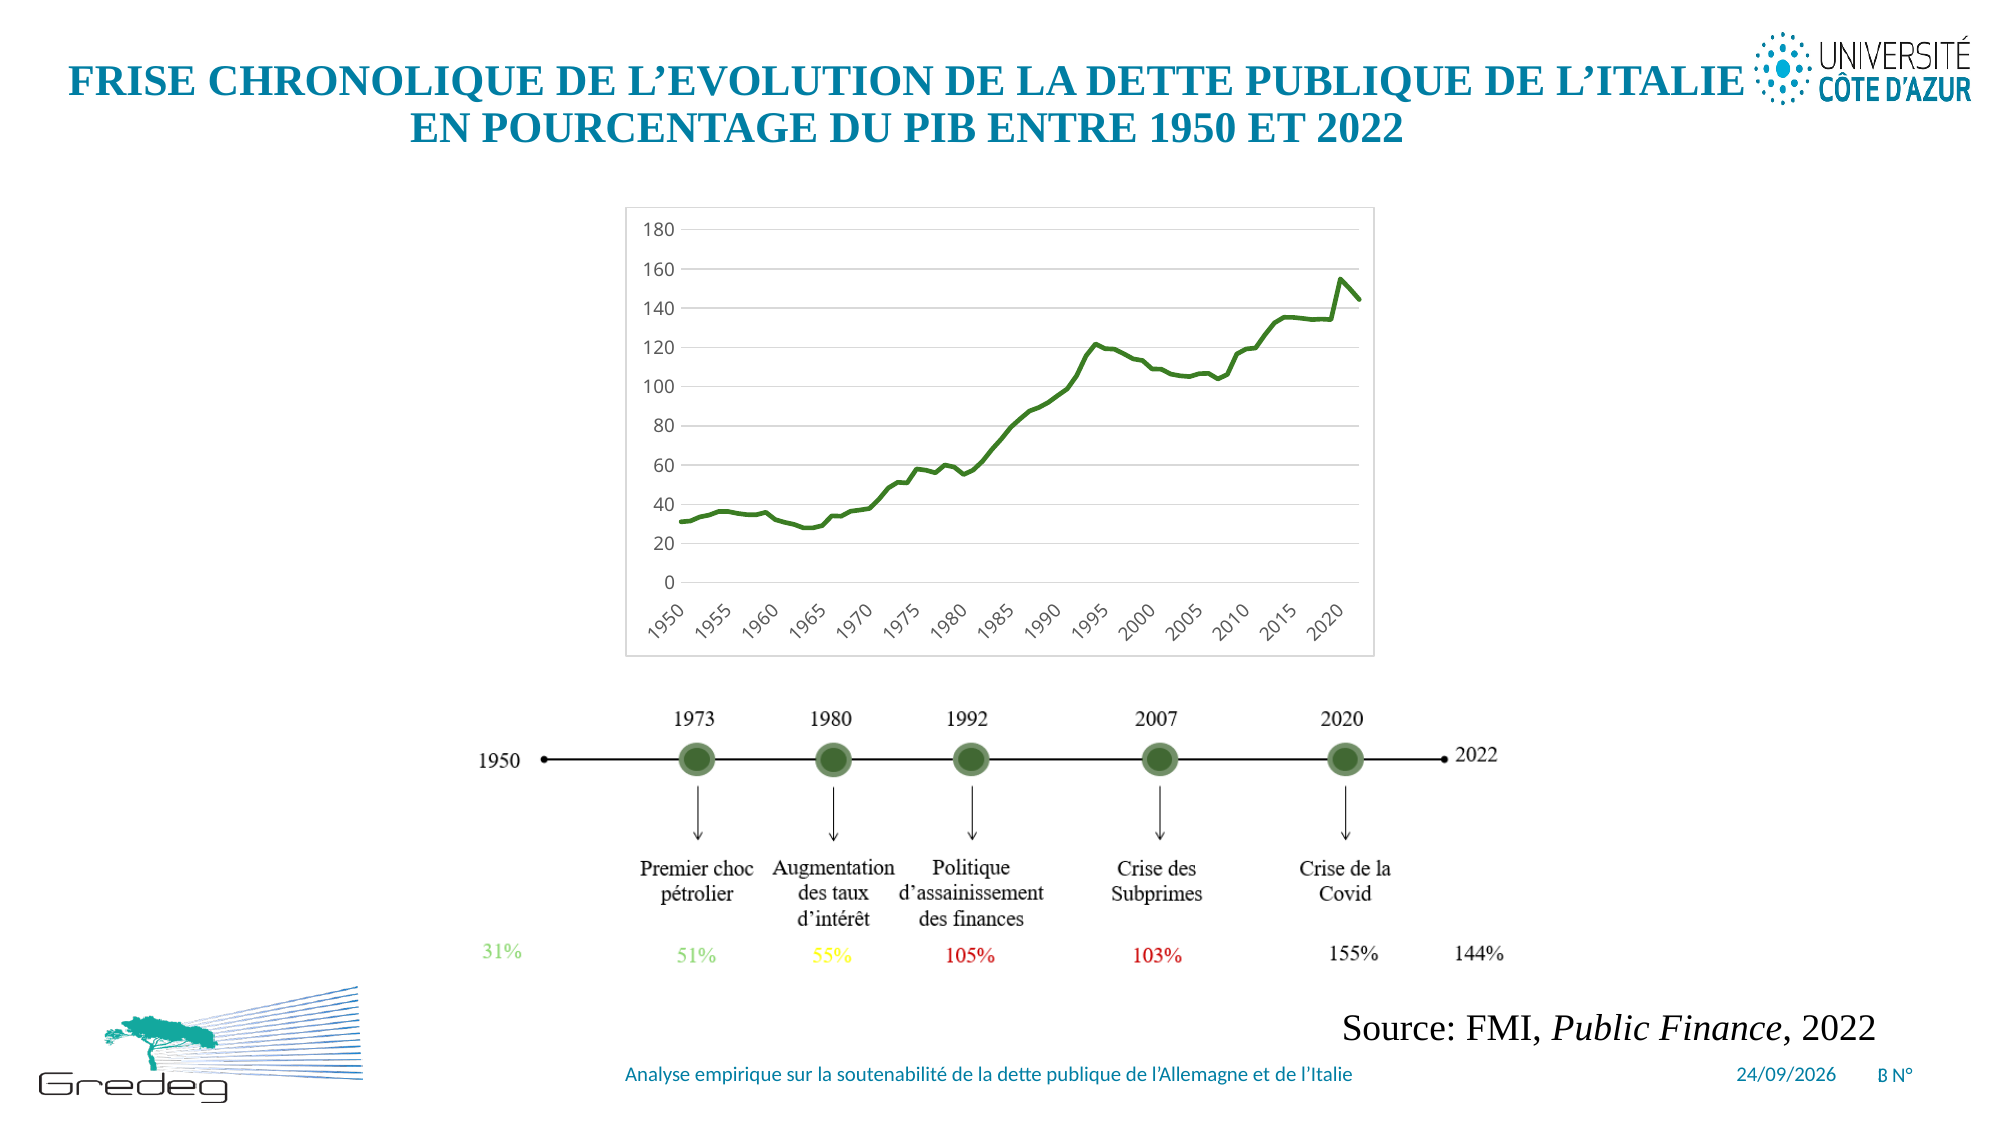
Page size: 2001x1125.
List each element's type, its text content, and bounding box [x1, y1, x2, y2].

text_box Source: FMI, Public Finance, 2022 [1326, 995, 2000, 1056]
text_box 3 [1862, 1056, 1952, 1104]
text_box Analyse empirique sur la soutenabilité de la dette publique de l’Allemagne et de l’Italie [477, 1042, 1502, 1103]
title FRISE CHRONOLIQUE DE L’EVOLUTION DE LA DETTE PUBLIQUE DE L’ITALIE EN POURCENTAGE DU PIB ENTRE 1950 ET 2022 [48, 25, 1767, 184]
chart [624, 206, 1375, 657]
picture [468, 683, 1511, 996]
text_box 14/02/2025 [1721, 1056, 1862, 1103]
